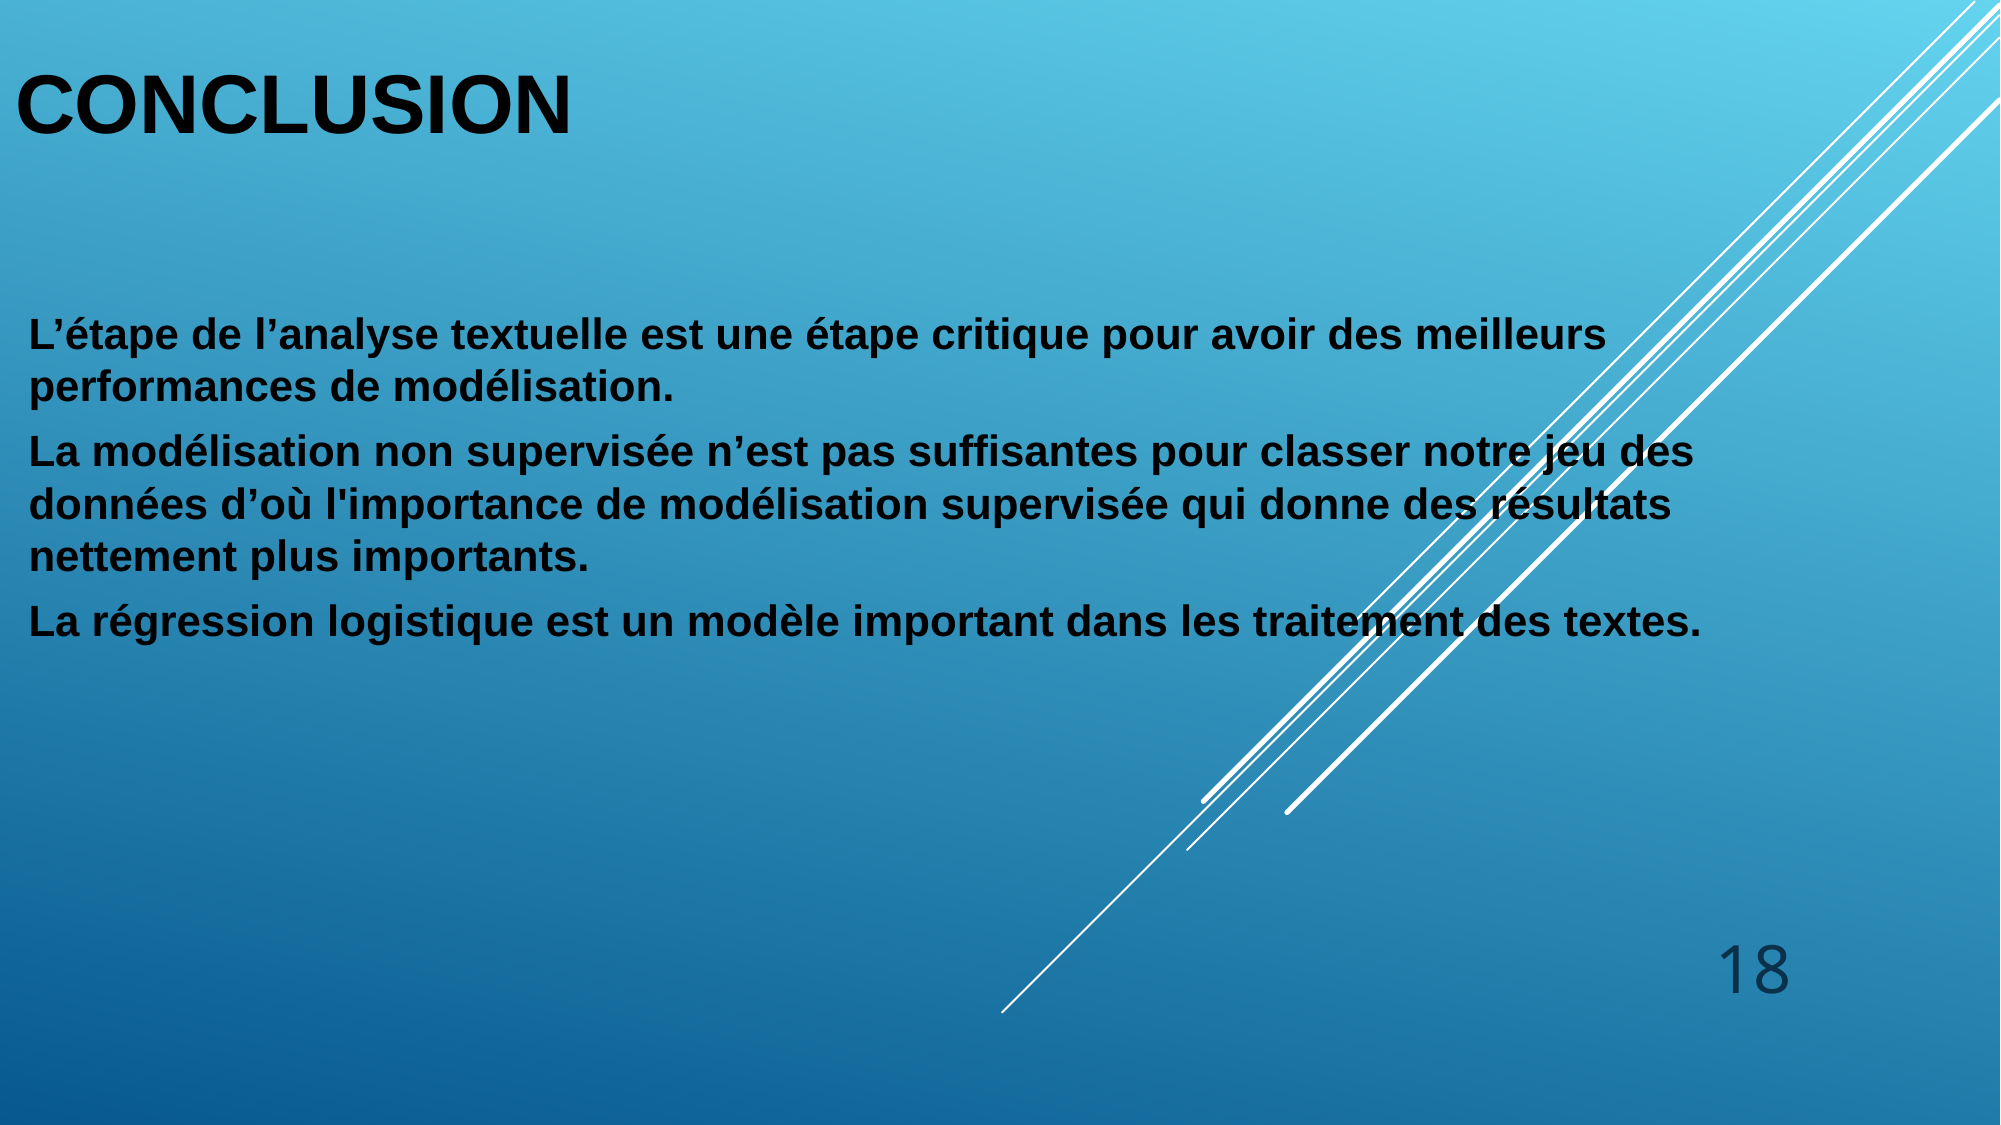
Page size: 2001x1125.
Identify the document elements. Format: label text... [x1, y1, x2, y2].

title conclusion [0, 13, 2000, 158]
subtitle L’étape de l’analyse textuelle est une étape critique pour avoir des meilleurs performances de modélisation. La modélisation non supervisée n’est pas suffisantes pour classer notre jeu des données d’où l'importance de modélisation supervisée qui donne des résultats nettement plus importants. La régression logistique est un modèle important dans les traitement des textes. [13, 298, 1816, 916]
text_box [1700, 915, 1888, 1026]
